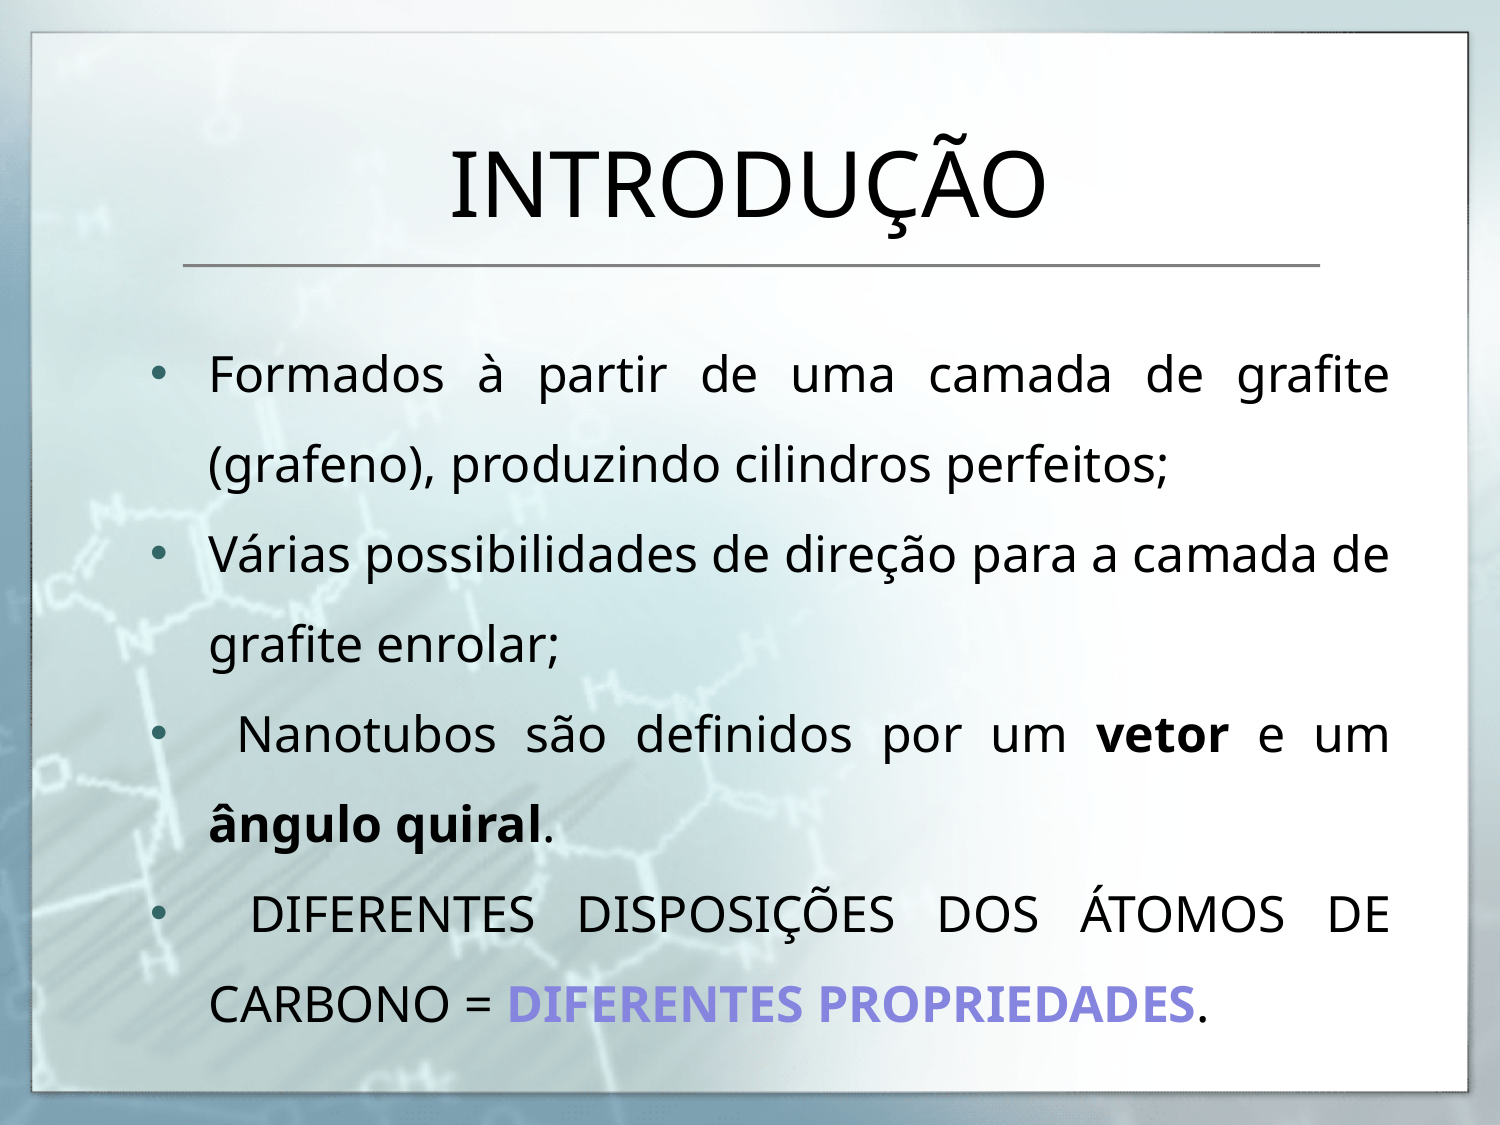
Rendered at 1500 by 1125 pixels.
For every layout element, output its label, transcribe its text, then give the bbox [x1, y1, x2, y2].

picture [0, 0, 1500, 1125]
text_box Formados à partir de uma camada de grafite (grafeno), produzindo cilindros perfeitos; Várias possibilidades de direção para a camada de grafite enrolar; Nanotubos são definidos por um vetor e um ângulo quiral. DIFERENTES DISPOSIÇÕES DOS ÁTOMOS DE CARBONO = DIFERENTES PROPRIEDADES. [105, 304, 1407, 1040]
text_box INTRODUÇÃO [62, 93, 1438, 269]
